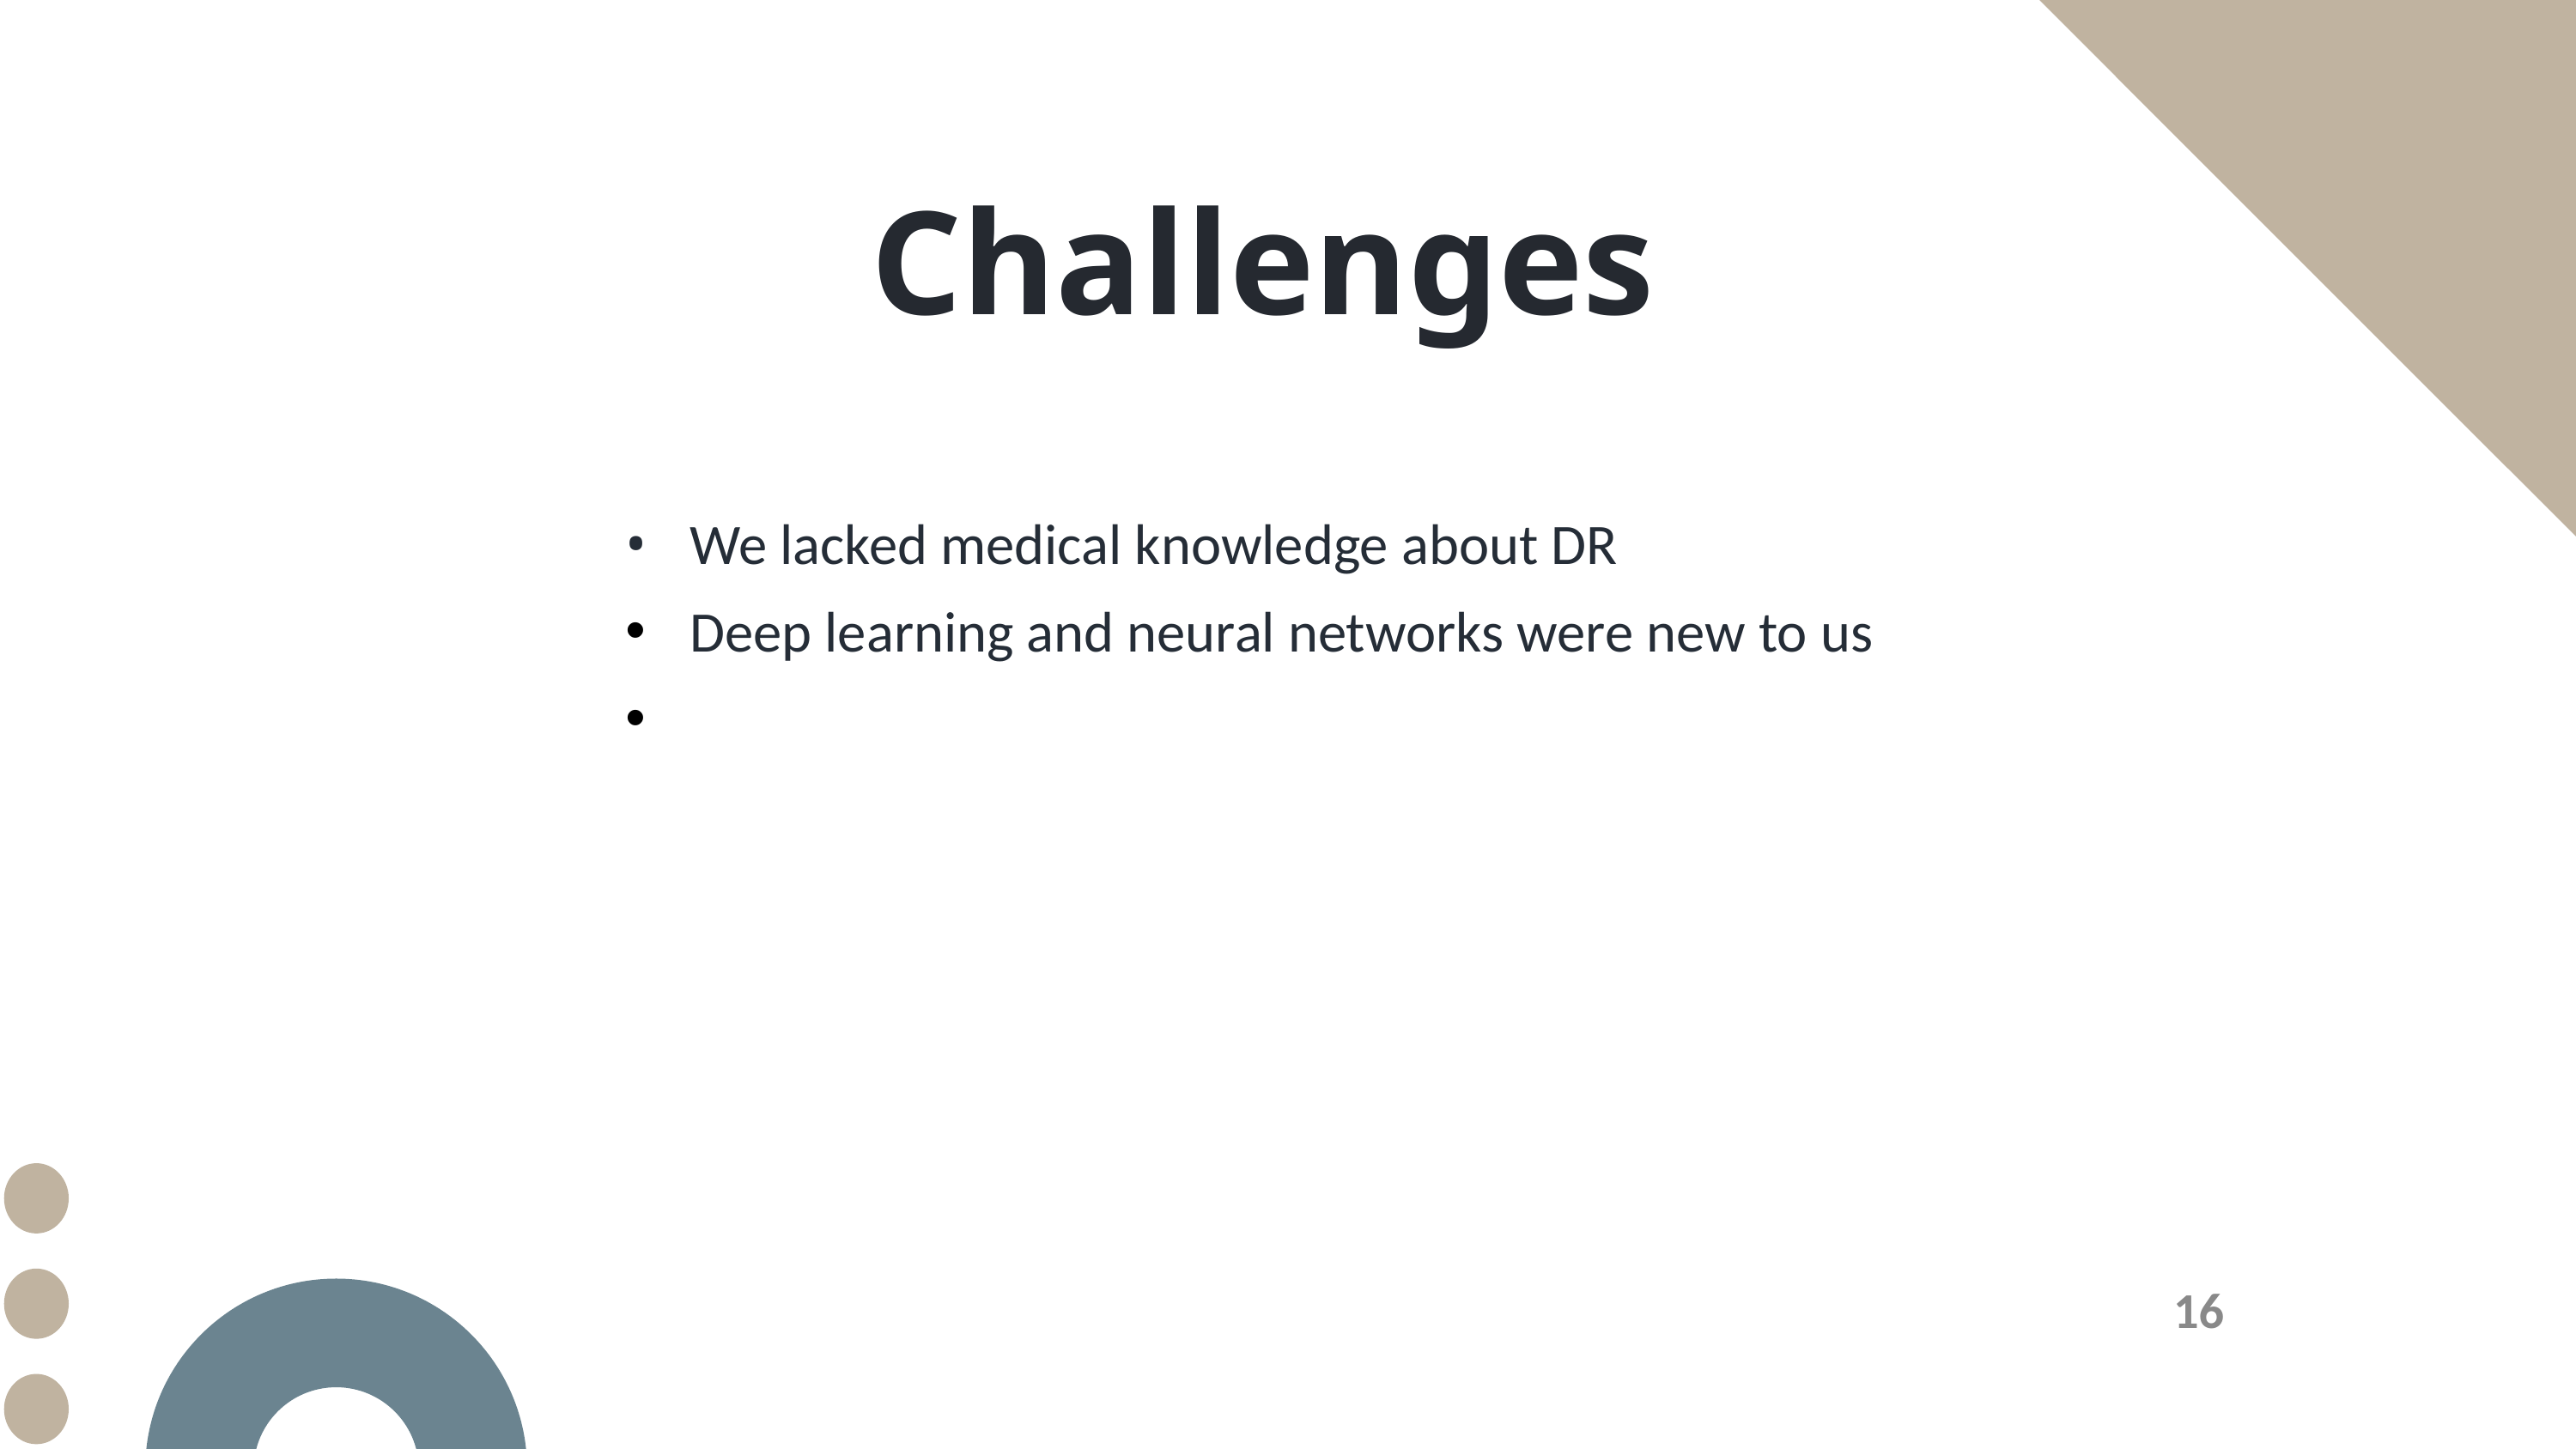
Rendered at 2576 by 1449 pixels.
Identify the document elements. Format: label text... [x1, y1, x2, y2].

text_box • We lacked medical knowledge about DR Deep learning and neural networks were new to us [612, 495, 1913, 1021]
slide_number 16 [2160, 1271, 2461, 1324]
text_box [144, 1278, 528, 1449]
text_box Challenges [527, 227, 1999, 352]
text_box [0, 1158, 73, 1449]
text_box [2021, 0, 2576, 562]
